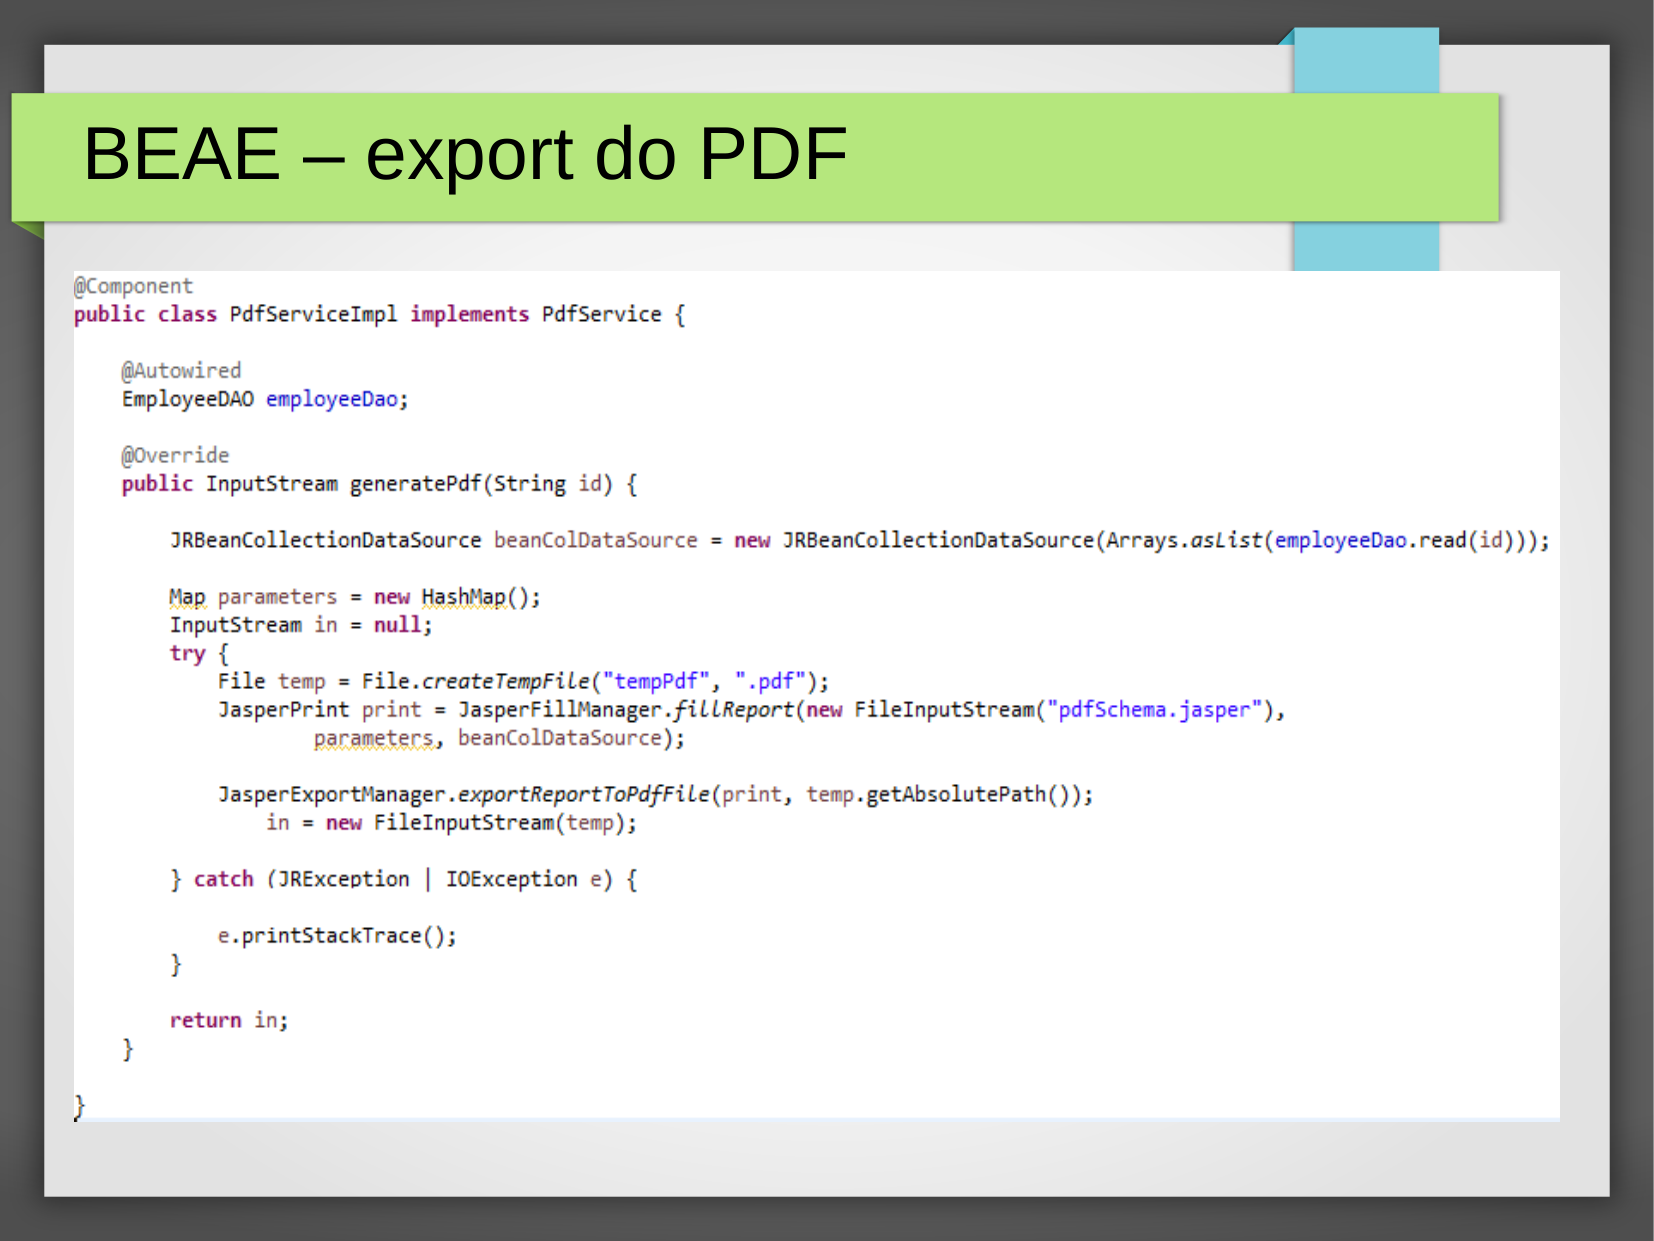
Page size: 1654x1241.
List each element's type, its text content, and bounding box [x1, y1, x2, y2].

picture [0, 0, 1654, 1241]
title BEAE – export do PDF [82, 94, 1264, 213]
